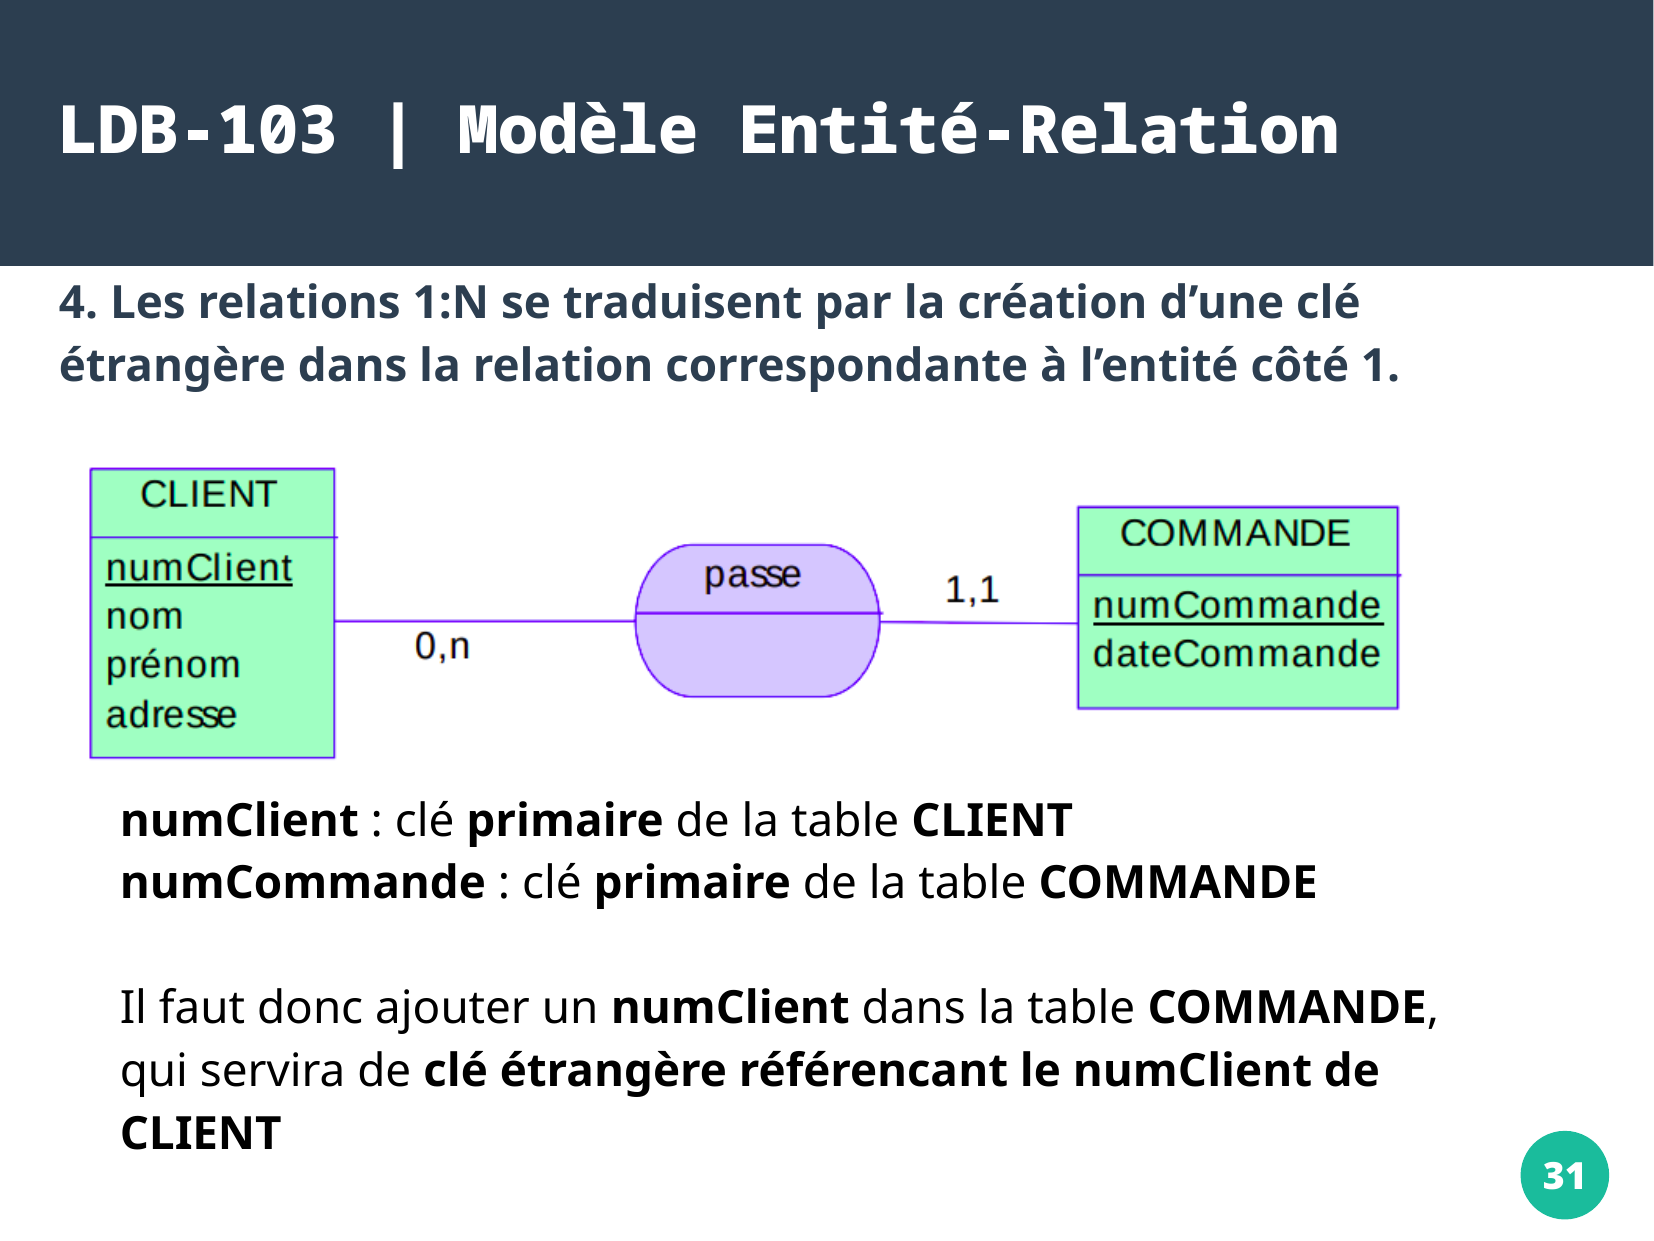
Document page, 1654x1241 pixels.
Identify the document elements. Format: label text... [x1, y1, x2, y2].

title LDB-103 | Modèle Entité-Relation [58, 49, 1595, 207]
list 4. Les relations 1:N se traduisent par la création d’une clé étrangère dans la relation correspondante à l’entité côté 1. [58, 270, 1595, 436]
picture [71, 457, 1411, 766]
text_box numClient : clé primaire de la table CLIENT numCommande : clé primaire de la table COMMANDE Il faut donc ajouter un numClient dans la table COMMANDE, qui servira de clé étrangère référencant le numClient de CLIENT [105, 780, 1531, 1174]
